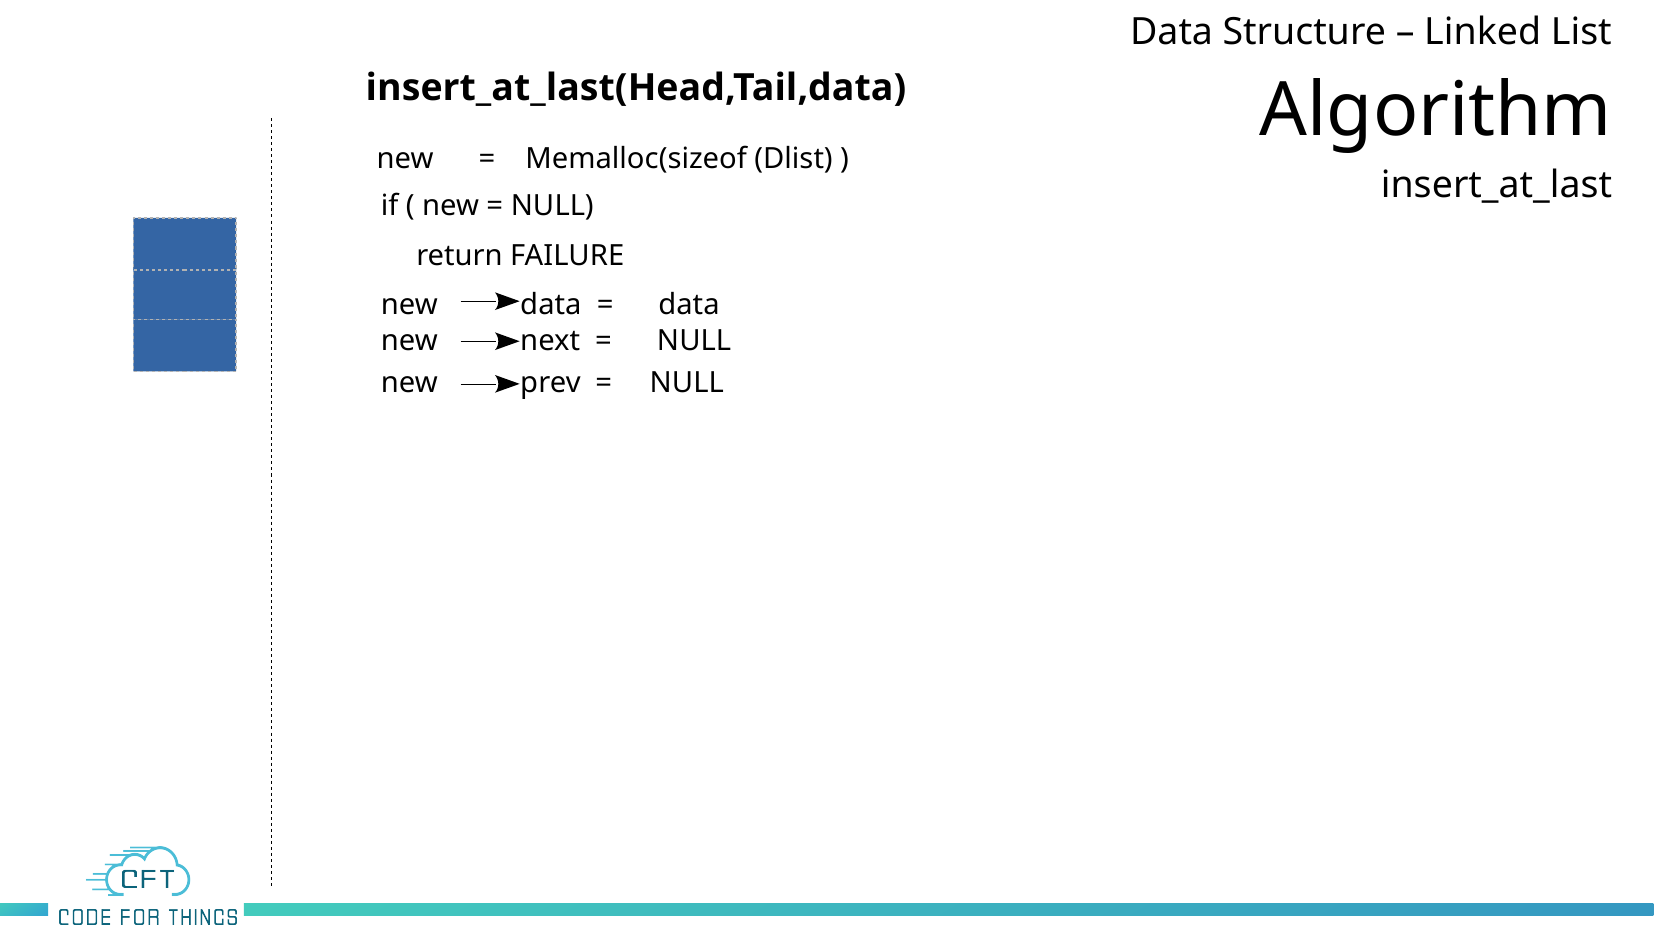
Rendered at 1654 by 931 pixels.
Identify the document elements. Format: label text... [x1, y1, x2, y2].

text_box if ( new = NULL) [366, 177, 689, 232]
text_box insert_at_last(Head,Tail,data) [350, 53, 1063, 119]
text_box return FAILURE [401, 227, 686, 276]
text_box new = Memalloc(sizeof (Dlist) ) [354, 129, 1099, 189]
picture [59, 846, 237, 925]
text_box new data = data [366, 276, 827, 331]
text_box new prev = NULL [366, 354, 896, 409]
title Data Structure – Linked List Algorithm insert_at_last [1093, 0, 1613, 216]
text_box [133, 217, 237, 372]
text_box new next = NULL [366, 311, 922, 395]
